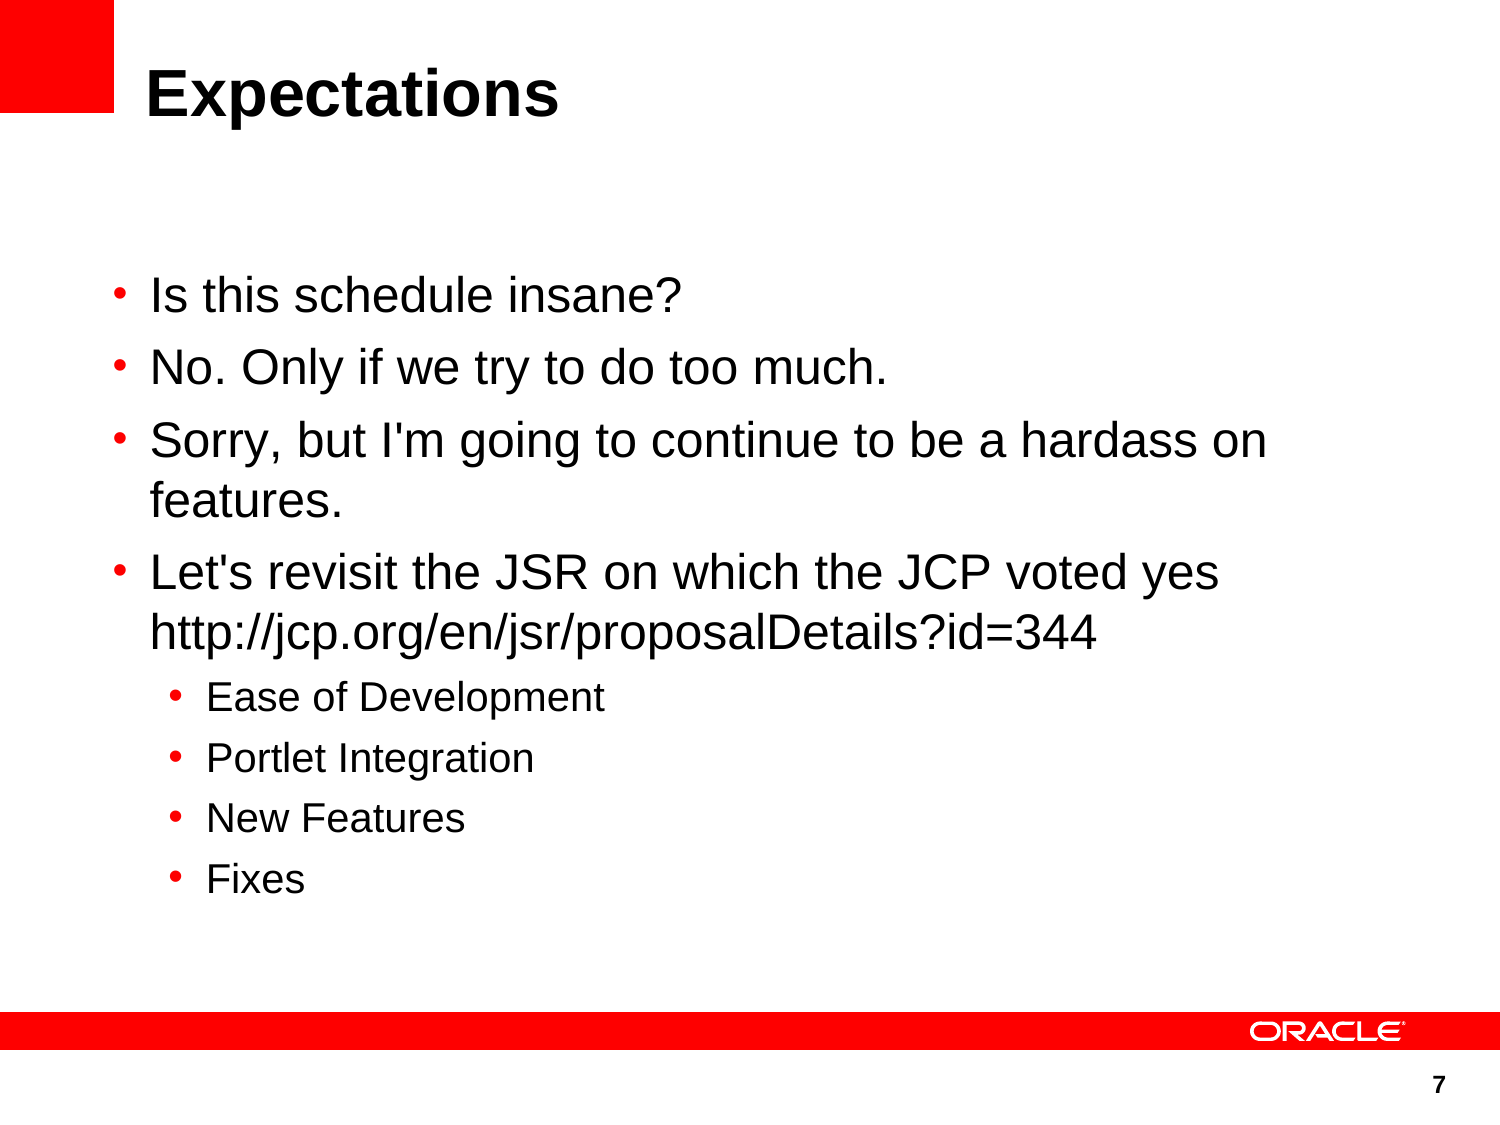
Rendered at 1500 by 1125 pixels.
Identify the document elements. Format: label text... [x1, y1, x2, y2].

picture [0, 1012, 1500, 1050]
picture [0, 0, 114, 113]
list Is this schedule insane? No. Only if we try to do too much. Sorry, but I'm going to continue to be a hardass on features. Let's revisit the JSR on which the JCP voted yes http://jcp.org/en/jsr/proposalDetails?id=344 Ease of Development Portlet Integration New Features Fixes [112, 262, 1349, 961]
title Expectations [145, 49, 1390, 205]
